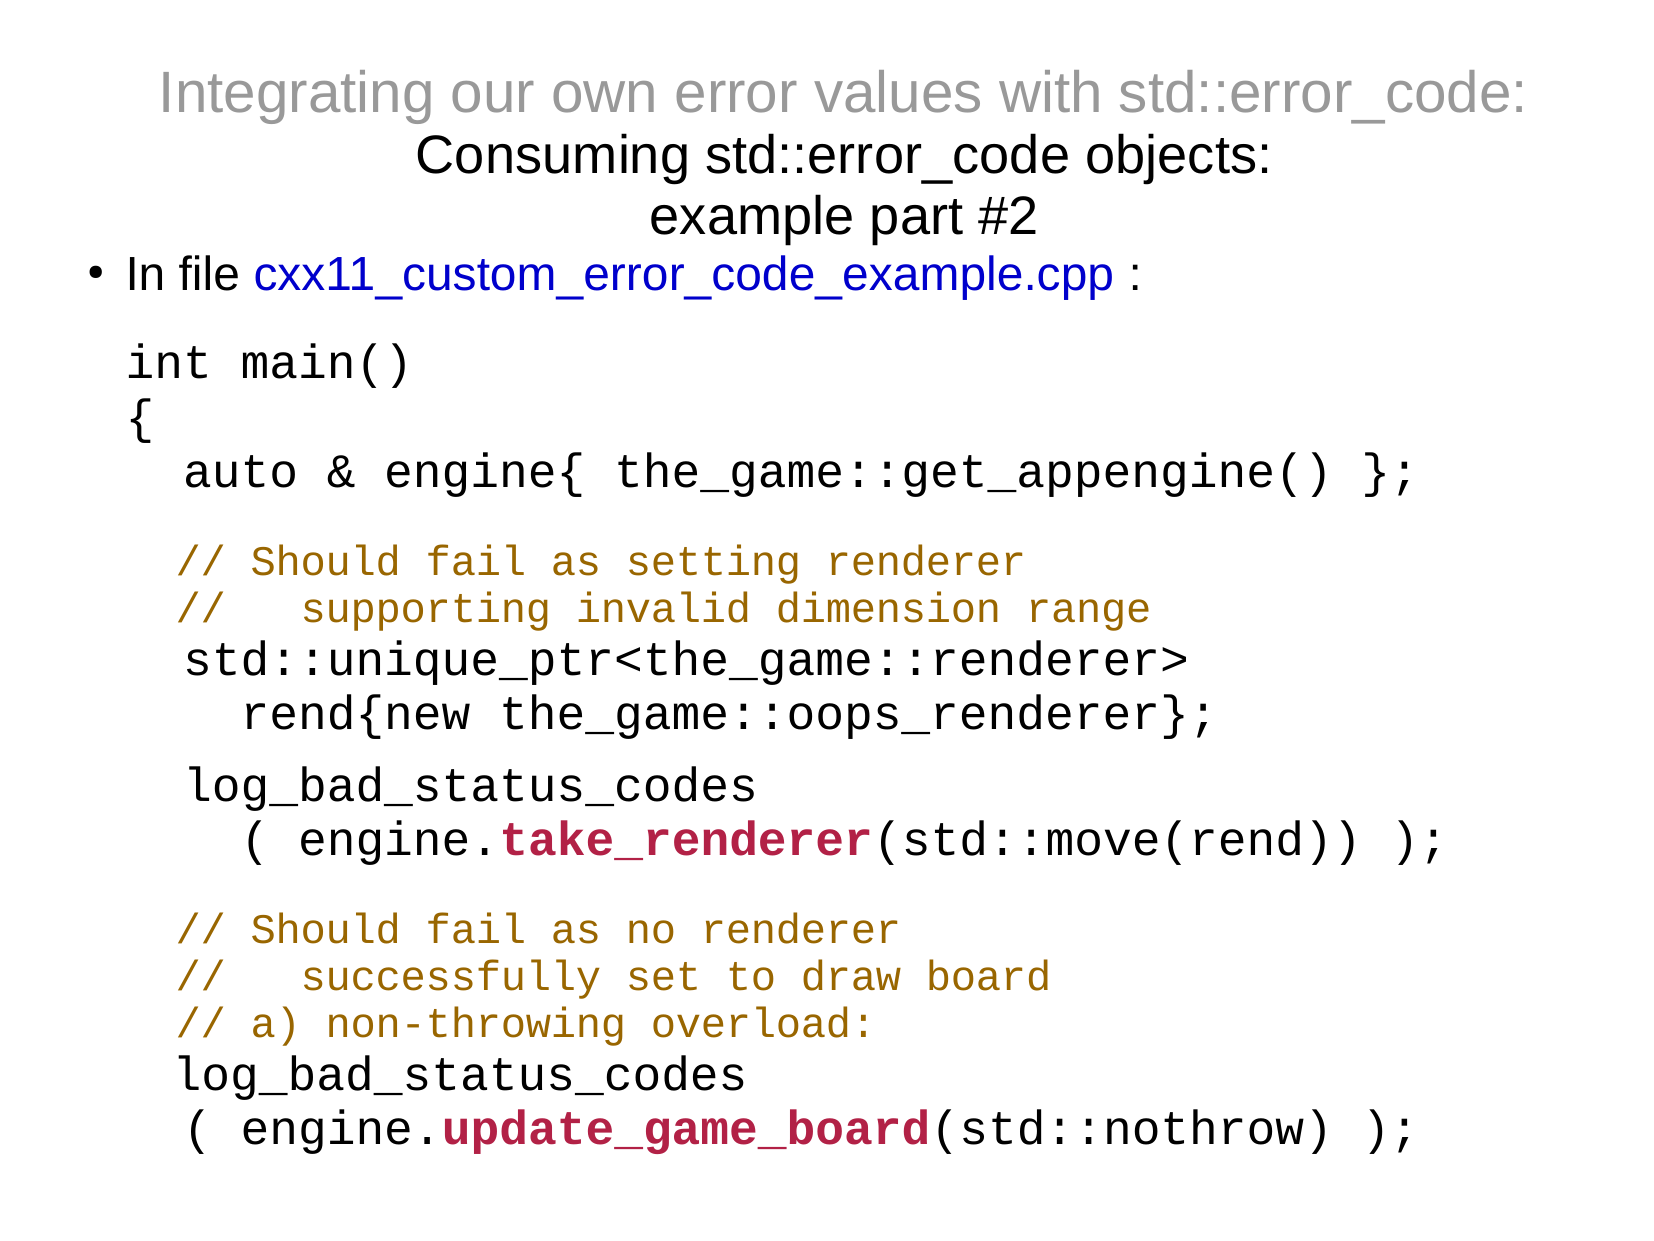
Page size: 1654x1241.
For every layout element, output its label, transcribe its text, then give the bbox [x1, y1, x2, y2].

list In file cxx11_custom_error_code_example.cpp : int main() { auto & engine{ the_game::get_appengine() }; // Should fail as setting renderer // supporting invalid dimension range std::unique_ptr<the_game::renderer> rend{new the_game::oops_renderer}; log_bad_status_codes ( engine.take_renderer(std::move(rend)) ); // Should fail as no renderer // successfully set to draw board // a) non-throwing overload: log_bad_status_codes ( engine.update_game_board(std::nothrow) ); [74, 247, 1563, 1182]
title Integrating our own error values with std::error_code: Consuming std::error_code objects: example part #2 [82, 49, 1571, 257]
